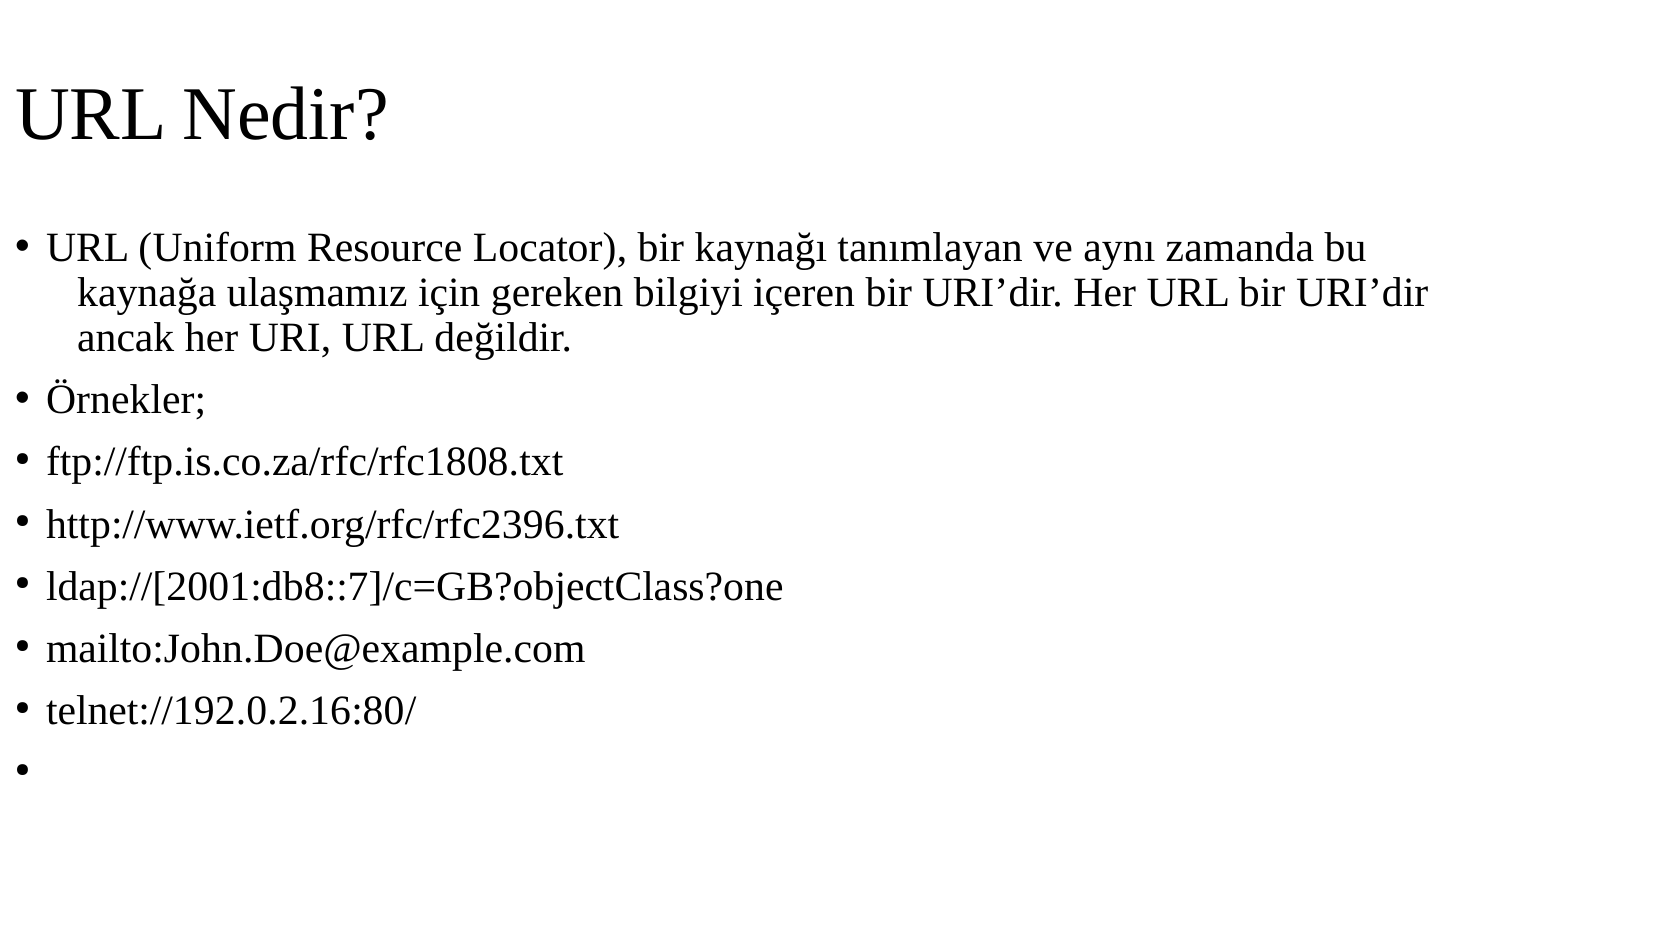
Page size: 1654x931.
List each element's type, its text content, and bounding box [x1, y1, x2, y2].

title URL Nedir? [0, 36, 1489, 193]
list URL (Uniform Resource Locator), bir kaynağı tanımlayan ve aynı zamanda bu kaynağa ulaşmamız için gereken bilgiyi içeren bir URI’dir. Her URL bir URI’dir ancak her URI, URL değildir. Örnekler; ftp://ftp.is.co.za/rfc/rfc1808.txt http://www.ietf.org/rfc/rfc2396.txt ldap://[2001:db8::7]/c=GB?objectClass?one mailto:John.Doe@example.com telnet://192.0.2.16:80/ [0, 217, 1489, 758]
